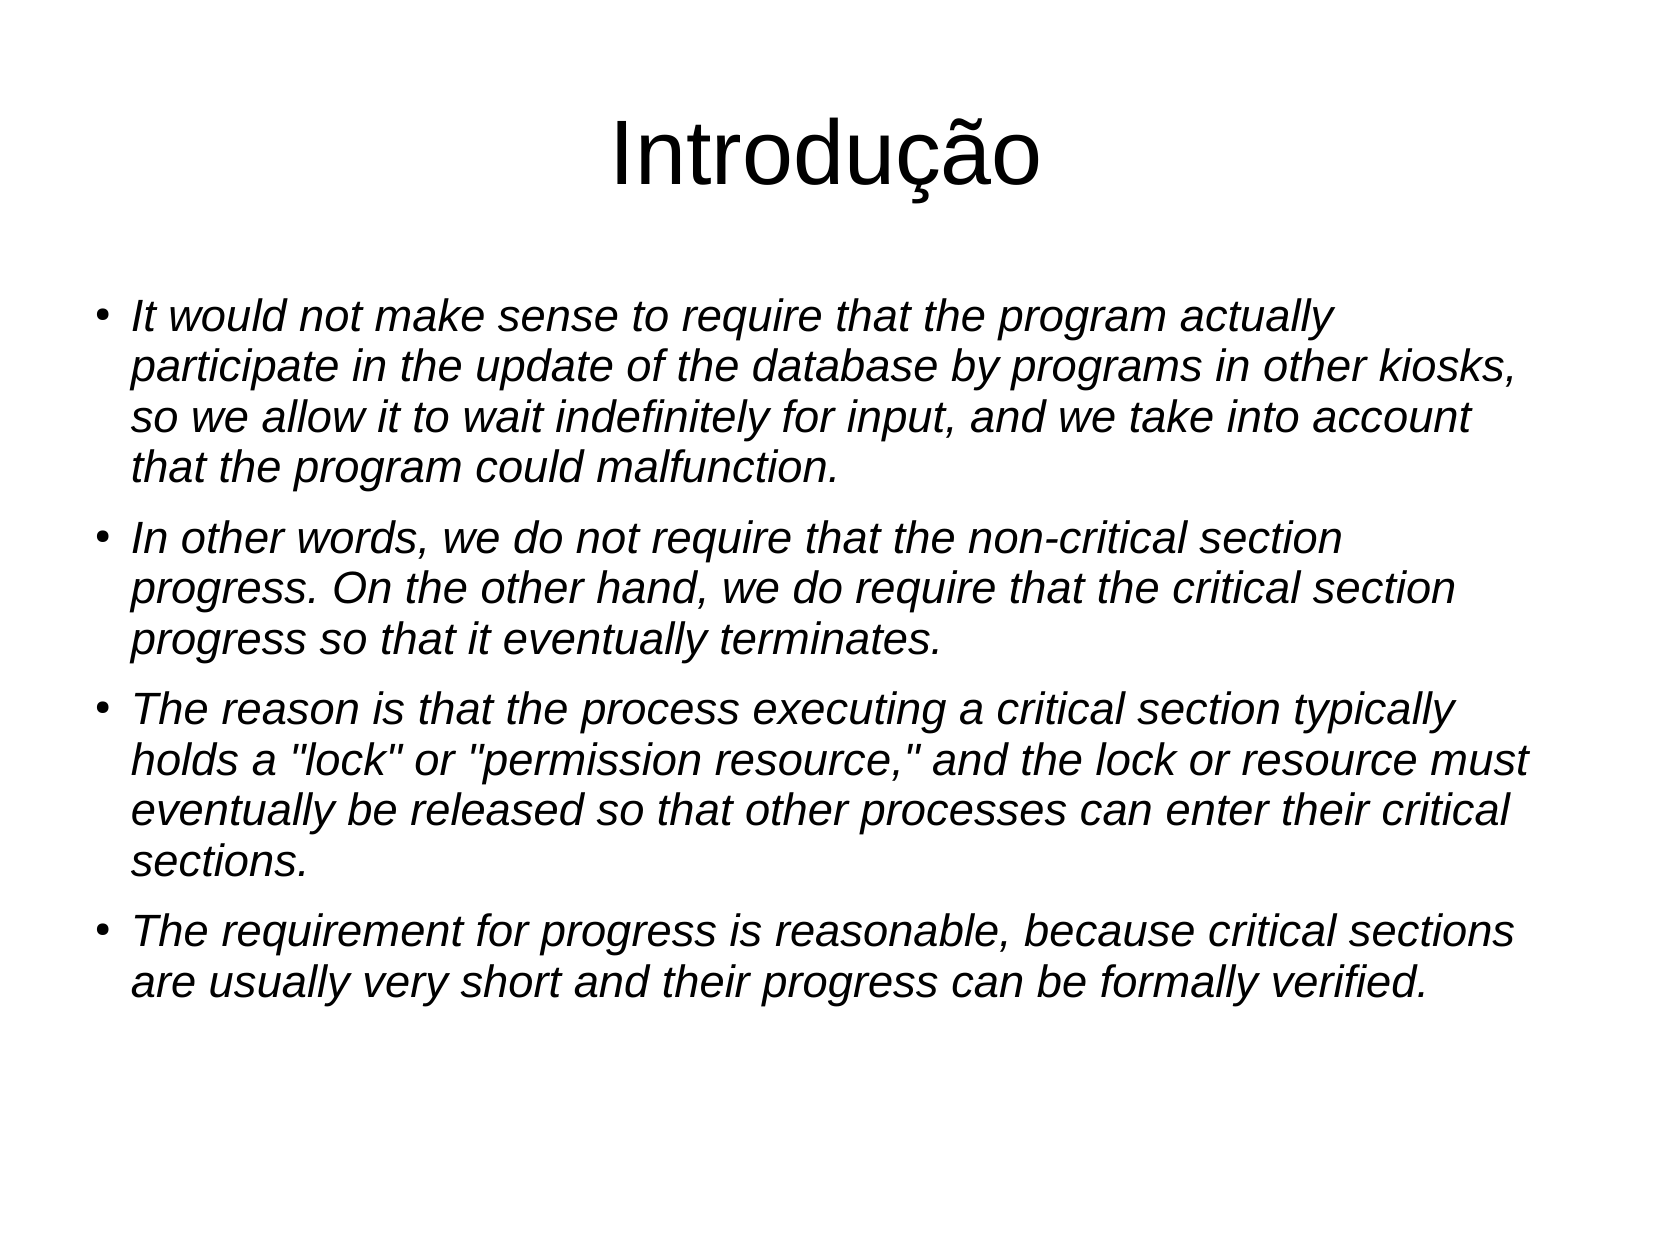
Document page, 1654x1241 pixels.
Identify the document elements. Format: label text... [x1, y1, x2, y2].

list It would not make sense to require that the program actually participate in the update of the database by programs in other kiosks, so we allow it to wait indefinitely for input, and we take into account that the program could malfunction. In other words, we do not require that the non-critical section progress. On the other hand, we do require that the critical section progress so that it eventually terminates. The reason is that the process executing a critical section typically holds a "lock" or "permission resource," and the lock or resource must eventually be released so that other processes can enter their critical sections. The requirement for progress is reasonable, because critical sections are usually very short and their progress can be formally verified. [82, 290, 1538, 1010]
title Introdução [82, 49, 1571, 257]
